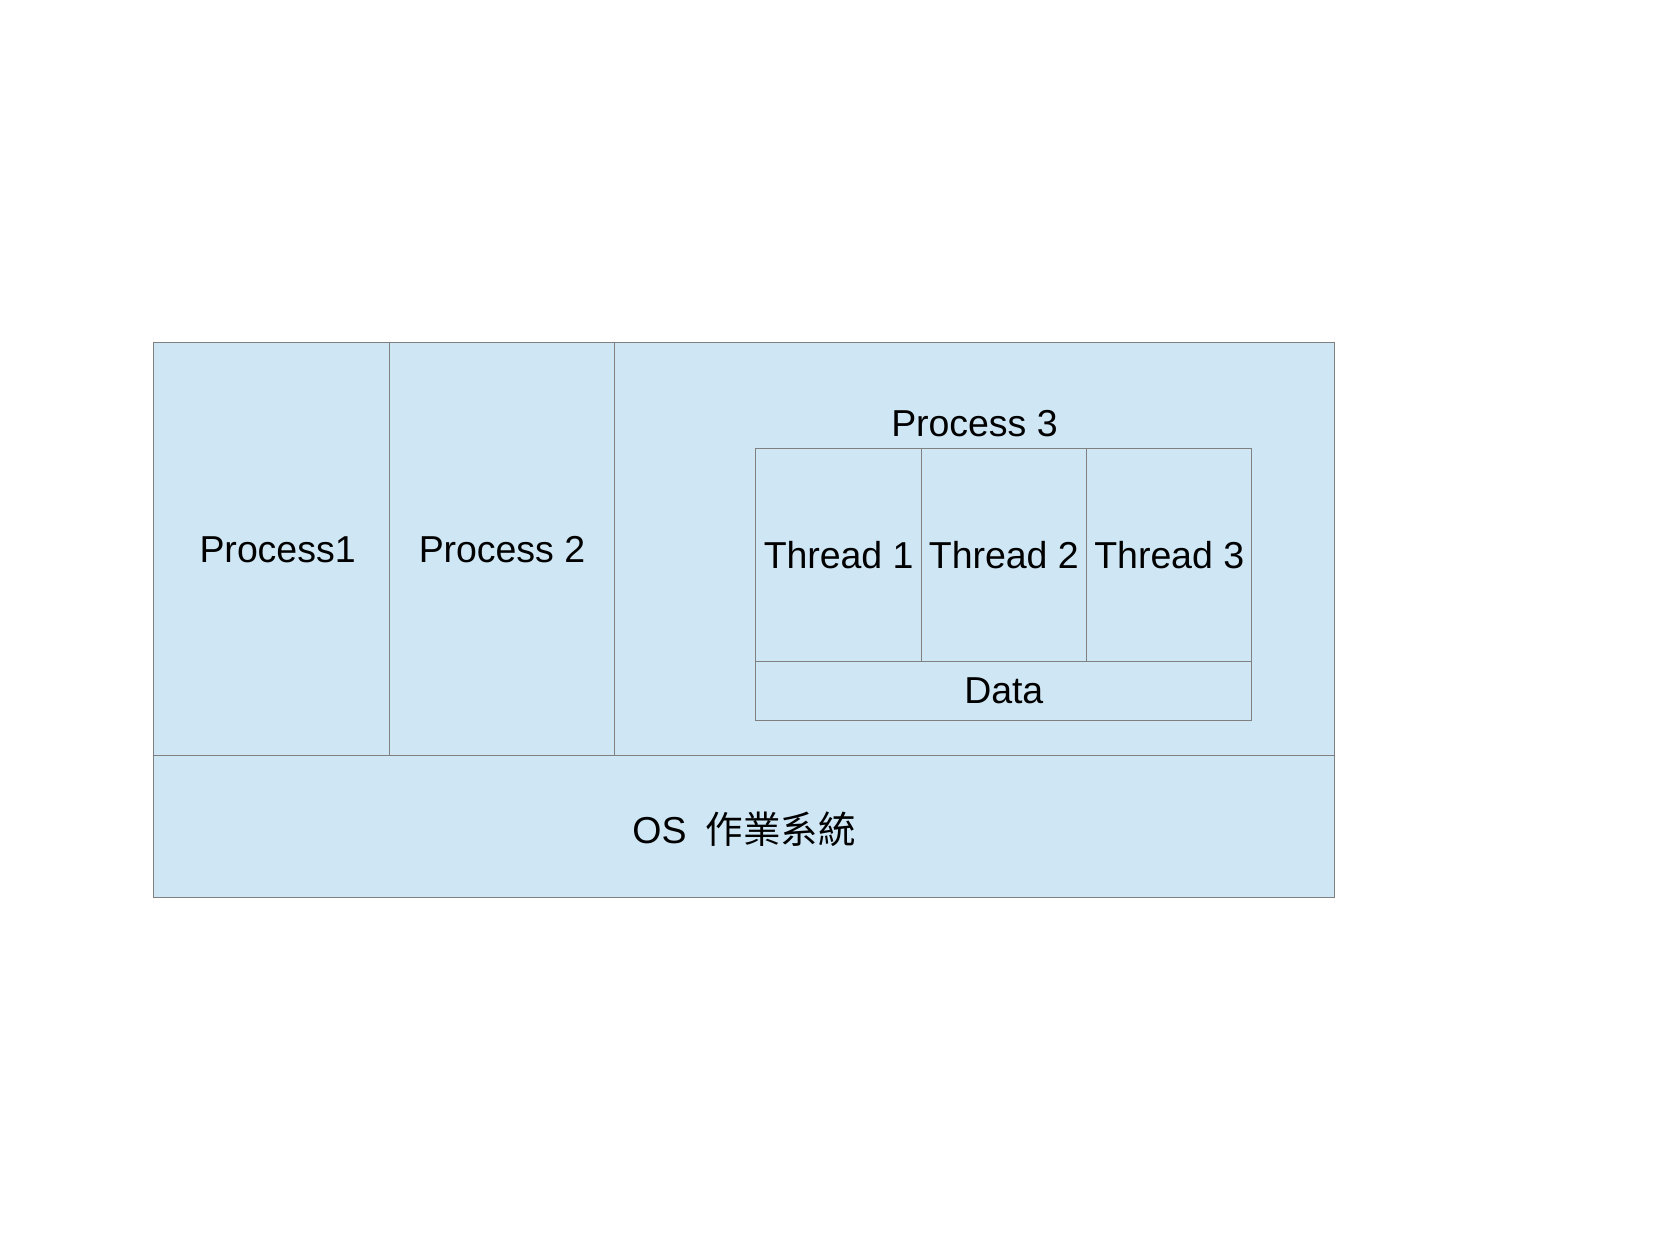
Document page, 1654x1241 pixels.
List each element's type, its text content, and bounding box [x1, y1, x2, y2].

text_box Thread 2 [921, 448, 1086, 662]
text_box Thread 1 [755, 448, 921, 662]
text_box OS 作業系統 [153, 755, 1335, 898]
text_box Process 3 [614, 342, 1335, 755]
text_box Process1 [153, 342, 389, 755]
text_box Data [755, 662, 1252, 721]
text_box Process 2 [389, 342, 614, 755]
text_box Thread 3 [1086, 448, 1252, 662]
